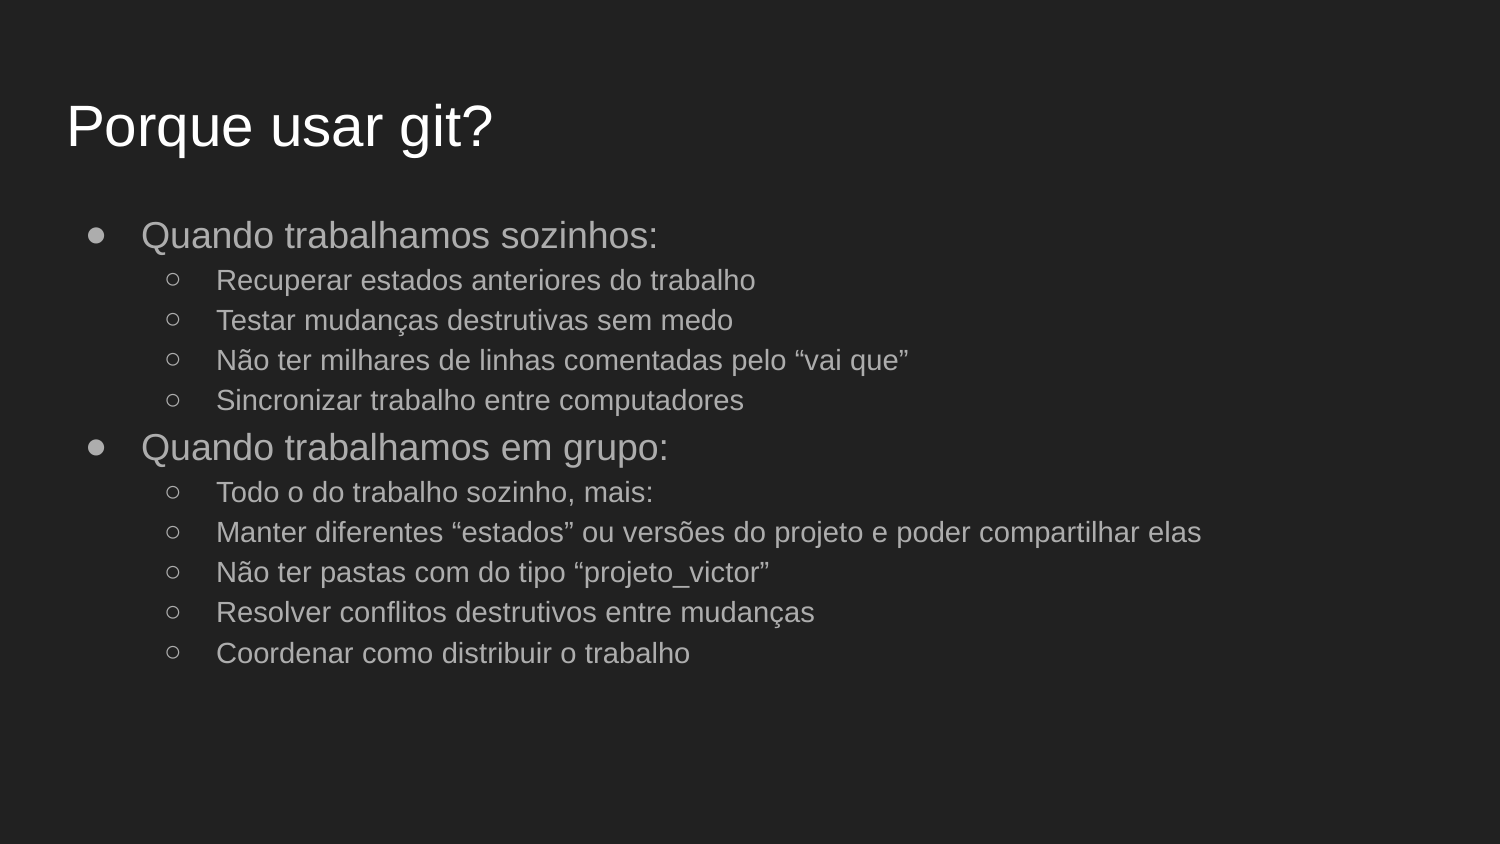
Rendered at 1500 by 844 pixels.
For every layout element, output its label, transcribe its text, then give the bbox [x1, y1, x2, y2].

list Quando trabalhamos sozinhos: Recuperar estados anteriores do trabalho Testar mudanças destrutivas sem medo Não ter milhares de linhas comentadas pelo “vai que” Sincronizar trabalho entre computadores Quando trabalhamos em grupo: Todo o do trabalho sozinho, mais: Manter diferentes “estados” ou versões do projeto e poder compartilhar elas Não ter pastas com do tipo “projeto_victor” Resolver conflitos destrutivos entre mudanças Coordenar como distribuir o trabalho [51, 189, 1449, 750]
title Porque usar git? [51, 72, 1449, 167]
